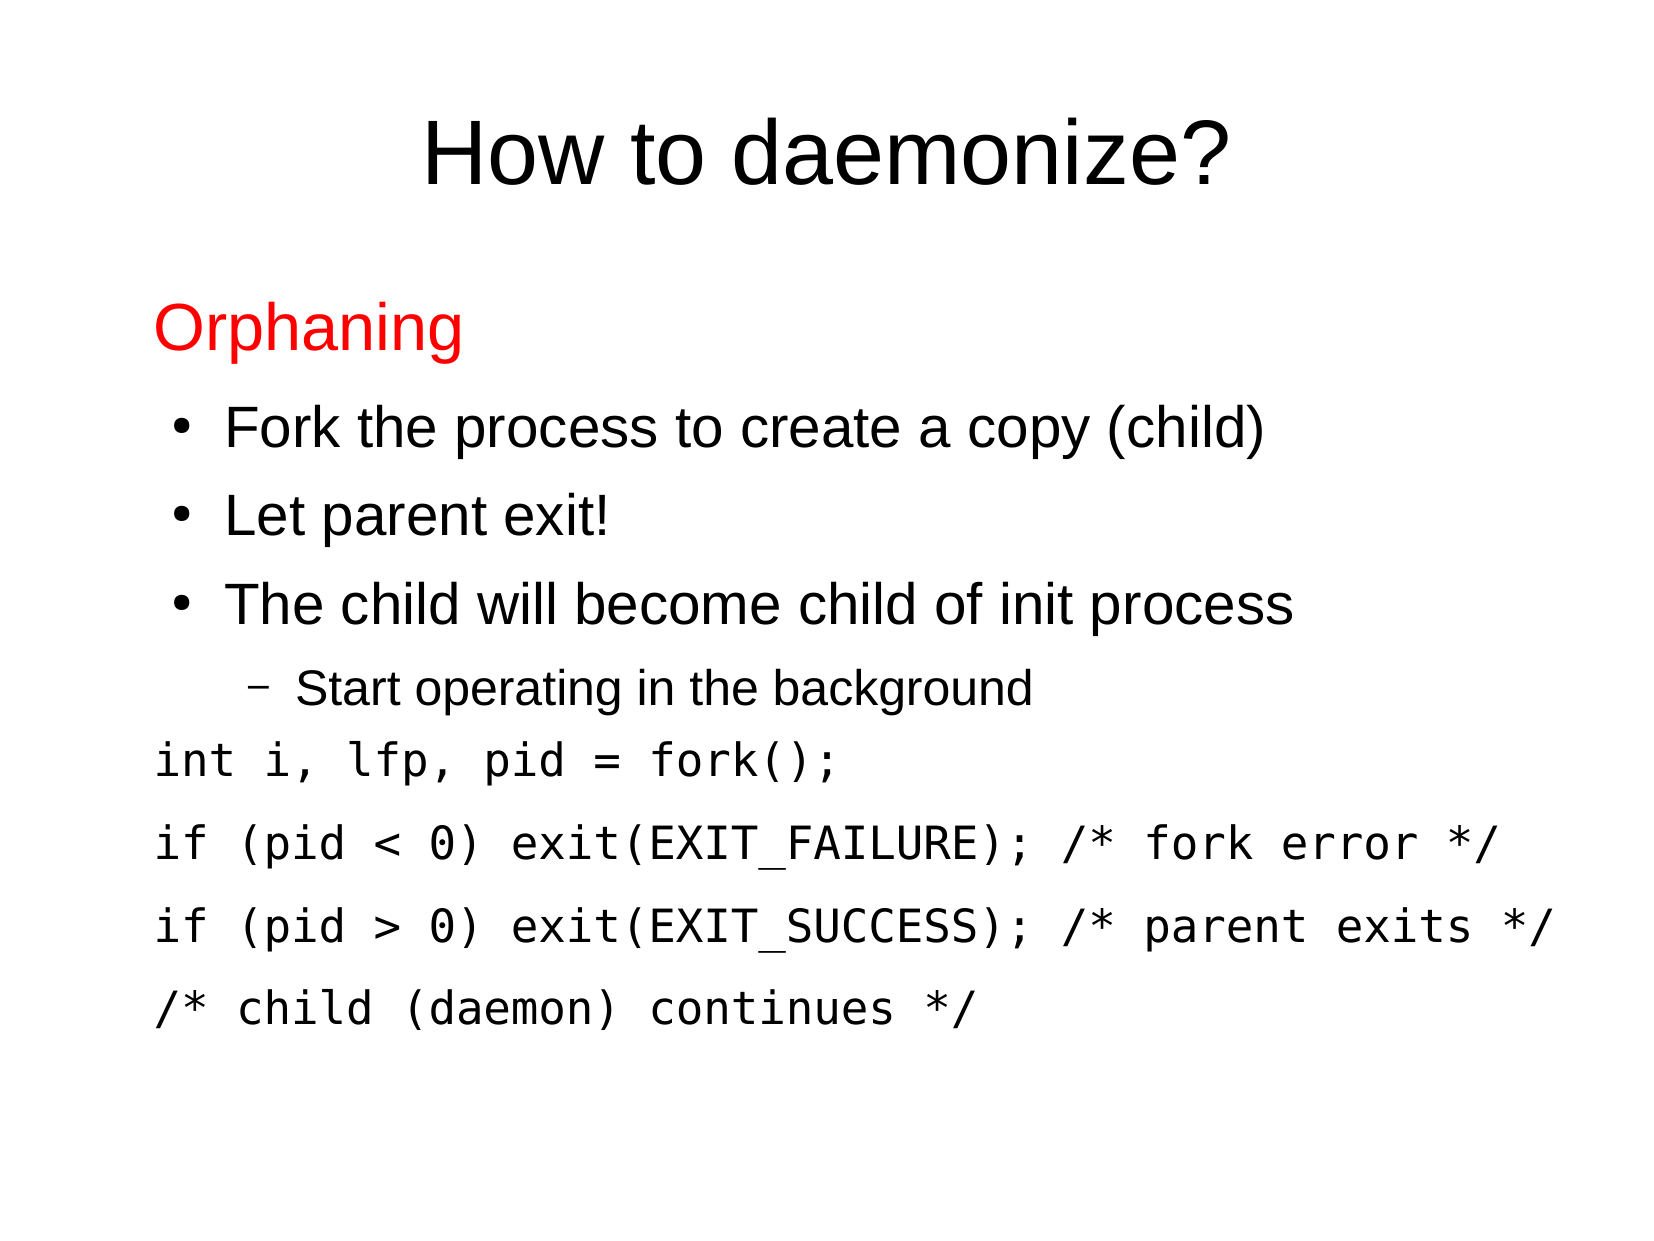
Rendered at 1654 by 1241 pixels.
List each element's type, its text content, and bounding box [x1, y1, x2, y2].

title How to daemonize? [82, 49, 1571, 257]
list Orphaning Fork the process to create a copy (child) Let parent exit! The child will become child of init process Start operating in the background int i, lfp, pid = fork(); if (pid < 0) exit(EXIT_FAILURE); /* fork error */ if (pid > 0) exit(EXIT_SUCCESS); /* parent exits */ /* child (daemon) continues */ [82, 290, 1571, 1109]
